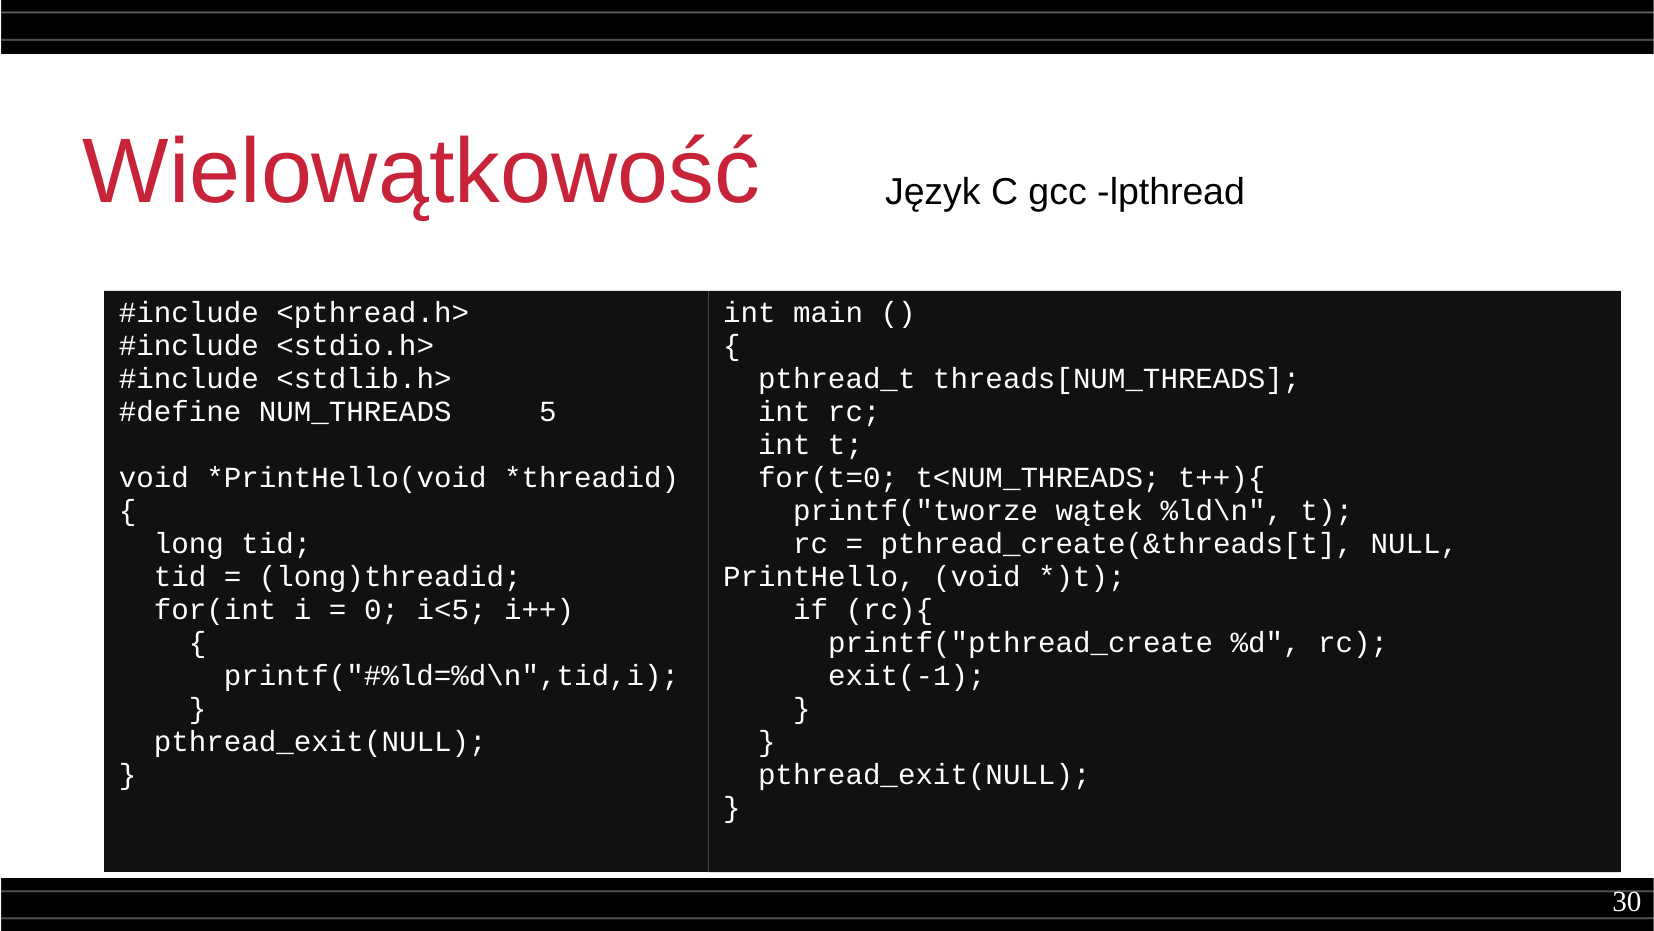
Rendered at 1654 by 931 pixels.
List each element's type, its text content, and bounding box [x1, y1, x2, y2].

text_box Język C gcc -lpthread [870, 163, 1360, 221]
text_box #include <pthread.h> #include <stdio.h> #include <stdlib.h> #define NUM_THREADS 5 void *PrintHello(void *threadid) { long tid; tid = (long)threadid; for(int i = 0; i<5; i++) { printf("#%ld=%d\n",tid,i); } pthread_exit(NULL); } [104, 290, 708, 872]
picture [1, 878, 1654, 931]
text_box int main () { pthread_t threads[NUM_THREADS]; int rc; int t; for(t=0; t<NUM_THREADS; t++){ printf("tworze wątek %ld\n", t); rc = pthread_create(&threads[t], NULL, PrintHello, (void *)t); if (rc){ printf("pthread_create %d", rc); exit(-1); } } pthread_exit(NULL); } [708, 290, 1621, 873]
title Wielowątkowość [82, 92, 1571, 249]
picture [1, 0, 1654, 54]
